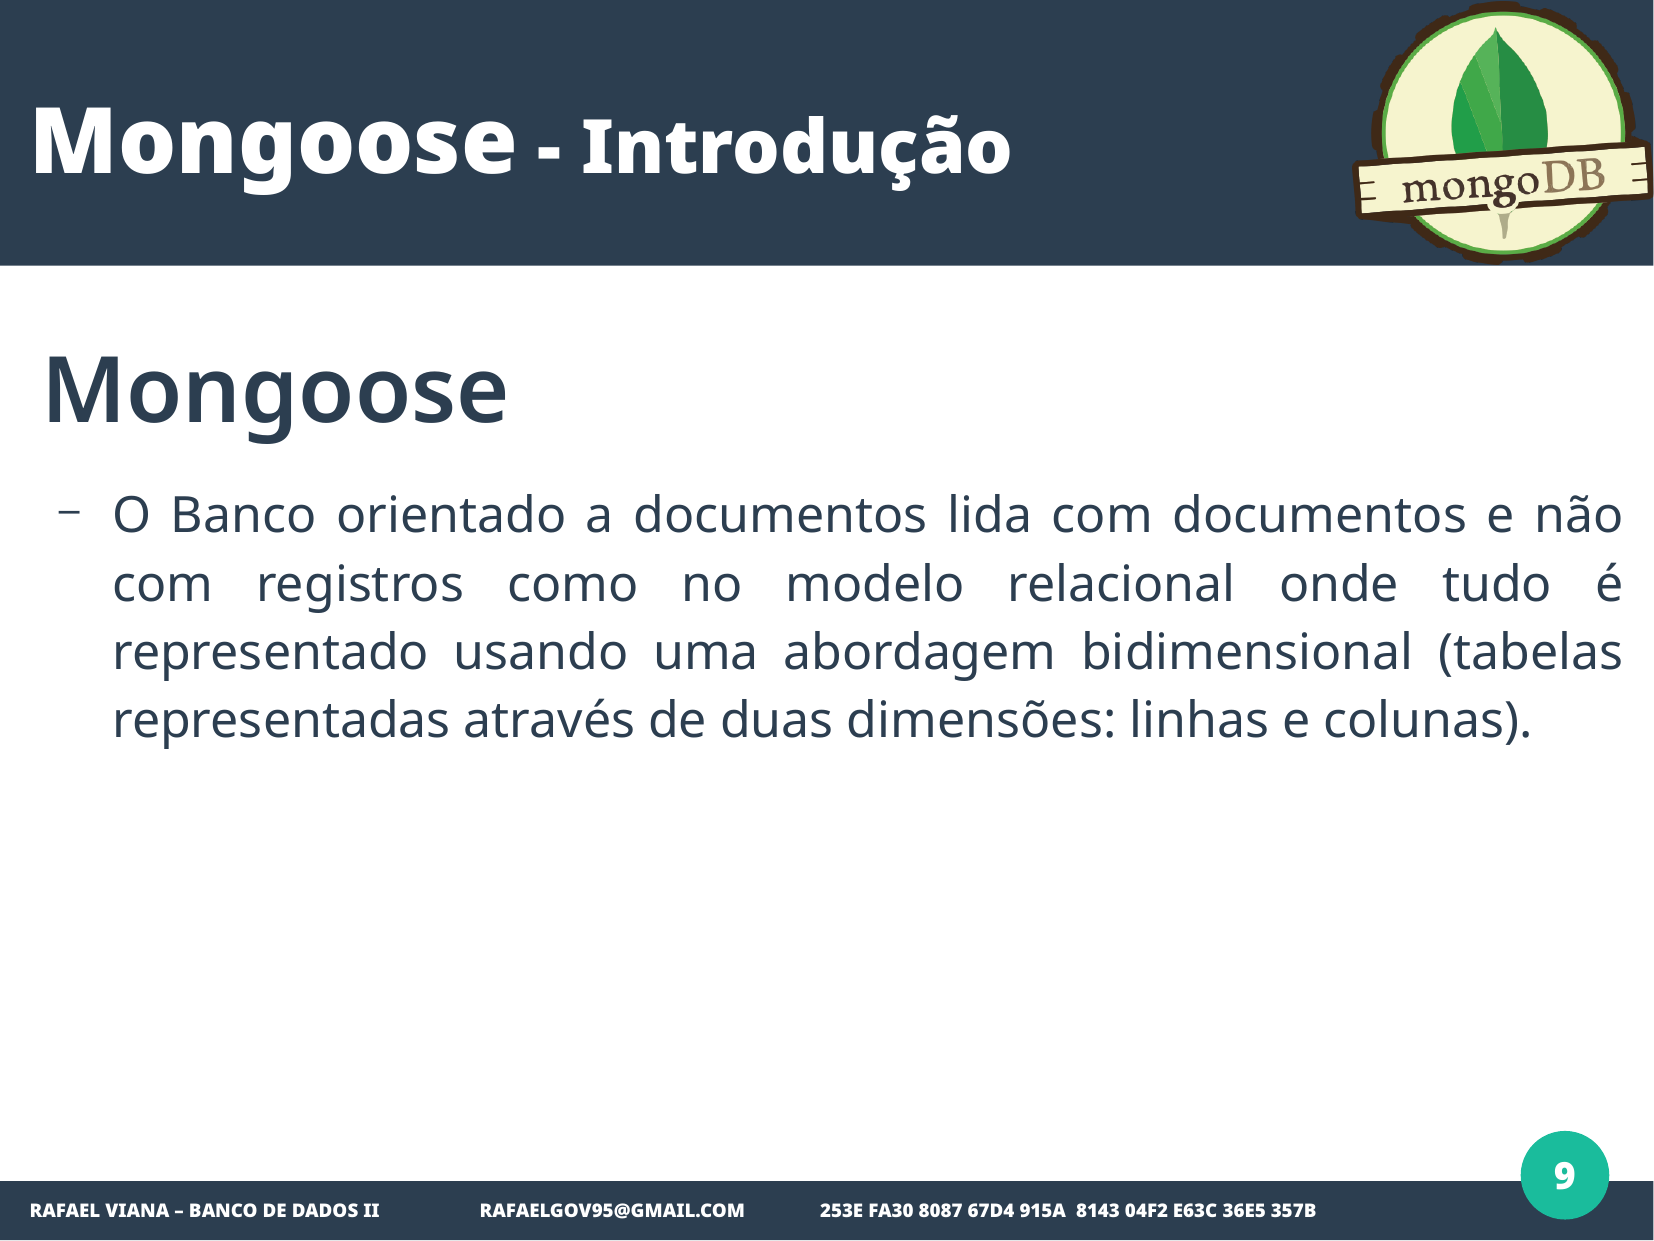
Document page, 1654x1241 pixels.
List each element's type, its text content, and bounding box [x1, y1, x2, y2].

text_box Mongoose O Banco orientado a documentos lida com documentos e não com registros como no modelo relacional onde tudo é representado usando uma abordagem bidimensional (tabelas representadas através de duas dimensões: linhas e colunas). [0, 324, 1625, 1034]
picture [1352, 0, 1654, 284]
title Mongoose - Introdução [29, 59, 1352, 217]
text_box RAFAEL VIANA – BANCO DE DADOS II RAFAELGOV95@GMAIL.COM 253E FA30 8087 67D4 915A 8143 04F2 E63C 36E5 357B [29, 1181, 1654, 1241]
